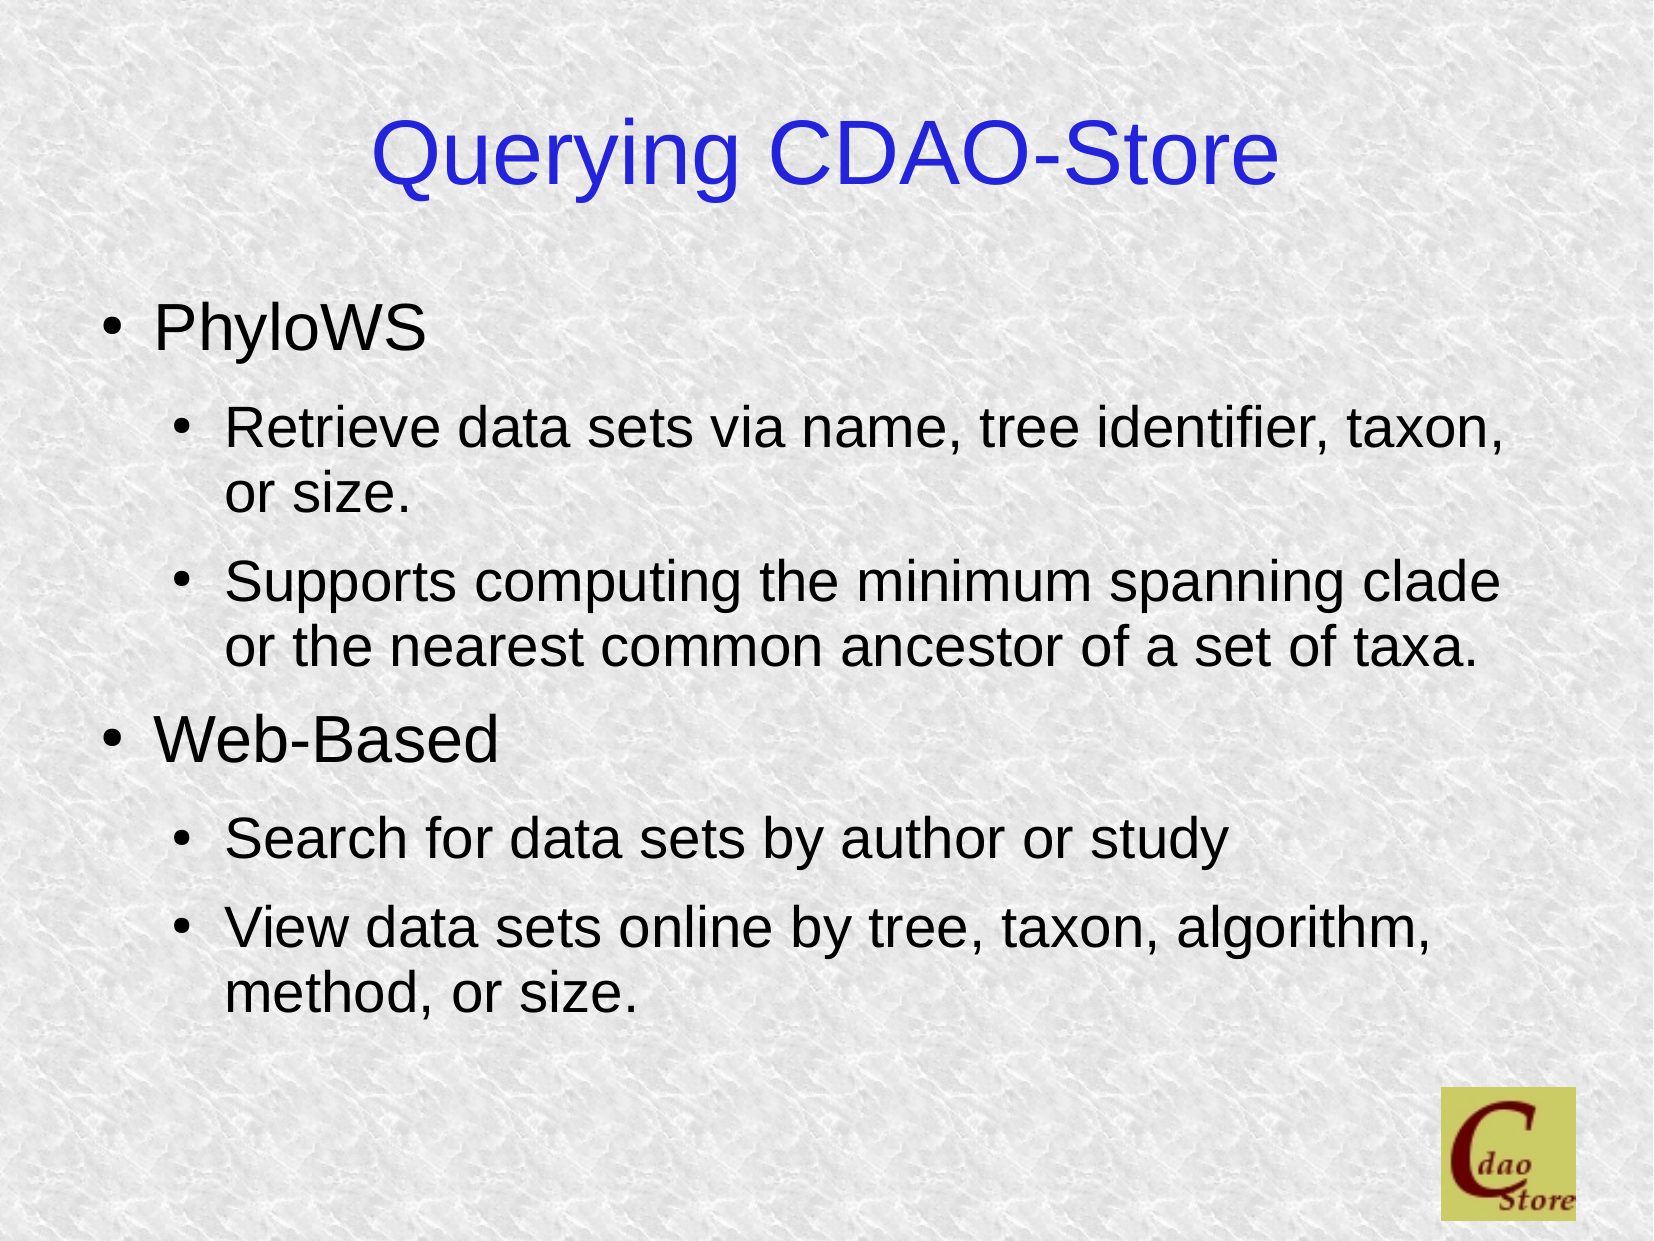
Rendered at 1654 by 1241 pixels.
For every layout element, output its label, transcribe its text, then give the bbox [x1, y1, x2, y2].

title Querying CDAO-Store [82, 49, 1571, 257]
list PhyloWS Retrieve data sets via name, tree identifier, taxon, or size. Supports computing the minimum spanning clade or the nearest common ancestor of a set of taxa. Web-Based Search for data sets by author or study View data sets online by tree, taxon, algorithm, method, or size. [82, 290, 1571, 1109]
picture [0, 0, 1654, 1241]
